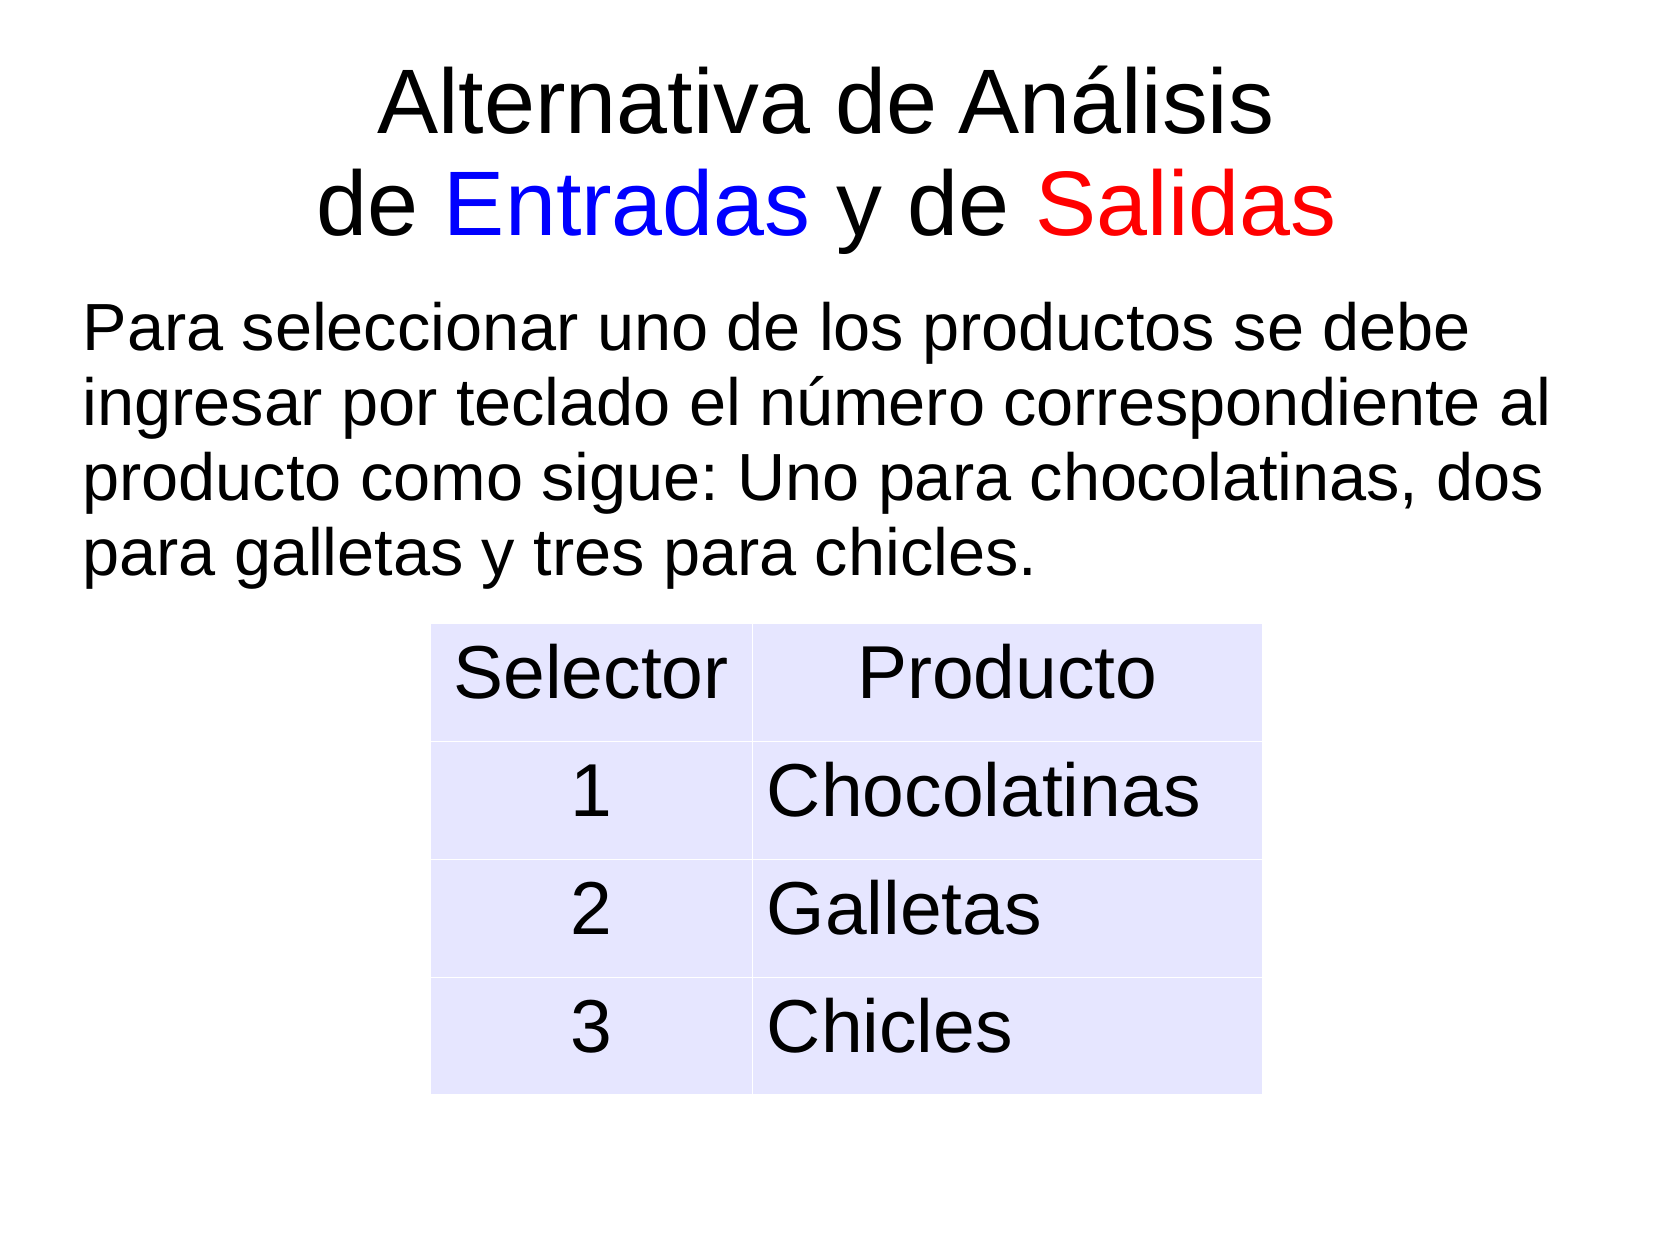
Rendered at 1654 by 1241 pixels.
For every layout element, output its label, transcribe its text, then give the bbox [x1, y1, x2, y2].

table_header Producto [753, 624, 1262, 741]
table_header Selector [431, 624, 752, 741]
table_cell Chicles [753, 978, 1262, 1094]
table_cell 3 [431, 978, 752, 1094]
table_cell Galletas [753, 860, 1262, 977]
title Alternativa de Análisis de Entradas y de Salidas [82, 49, 1571, 257]
table_cell Chocolatinas [753, 742, 1262, 859]
table_cell 2 [431, 860, 752, 977]
list Para seleccionar uno de los productos se debe ingresar por teclado el número correspondiente al producto como sigue: Uno para chocolatinas, dos para galletas y tres para chicles. [82, 290, 1571, 1010]
table_cell 1 [431, 742, 752, 859]
